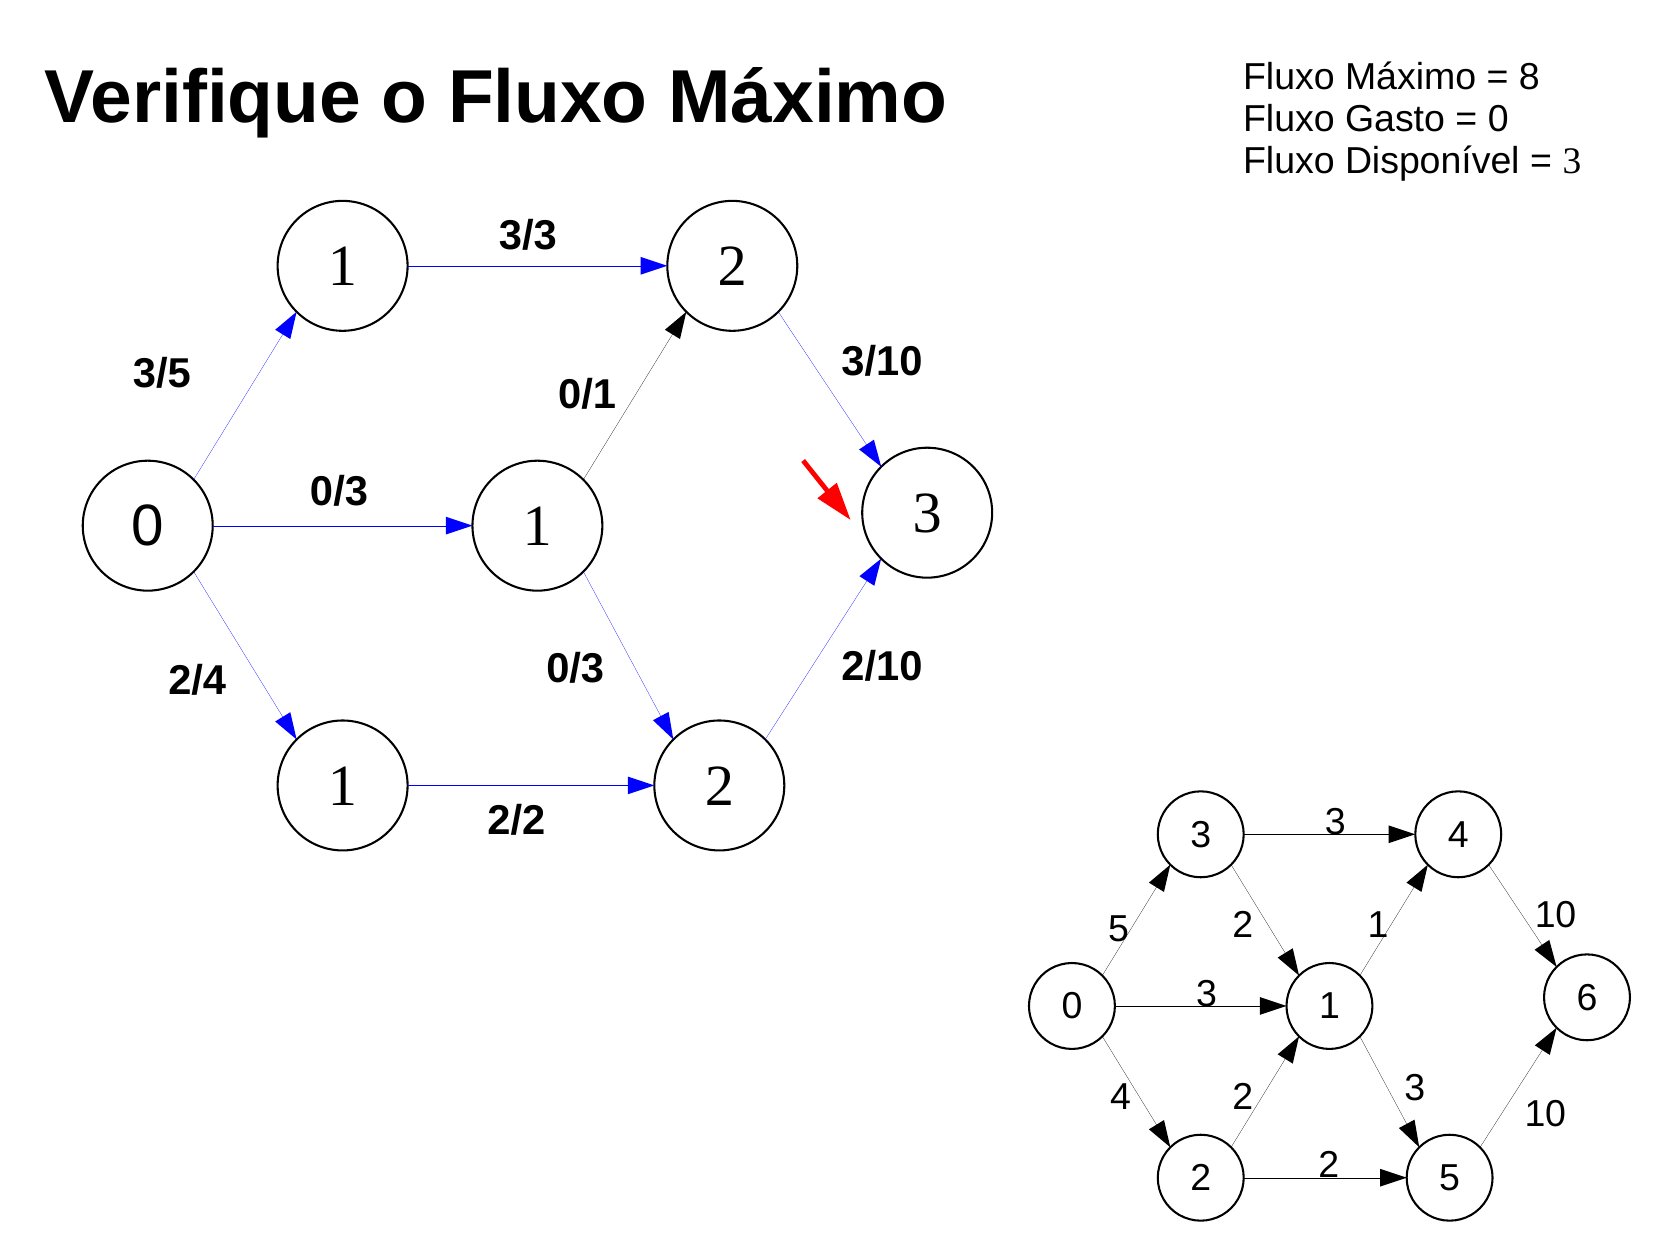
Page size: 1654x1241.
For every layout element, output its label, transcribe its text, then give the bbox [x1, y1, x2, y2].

text_box 1 [277, 720, 408, 851]
text_box 0 [82, 460, 213, 591]
text_box 6 [1582, 996, 1592, 1008]
text_box 2 [654, 720, 785, 851]
text_box 3 [1157, 791, 1244, 878]
text_box 2/4 [153, 649, 260, 711]
text_box 10 [1520, 885, 1595, 985]
text_box 2 [1303, 1136, 1341, 1194]
text_box 5 [1406, 1134, 1493, 1221]
text_box 10 [1509, 1084, 1596, 1142]
text_box 3/3 [484, 204, 591, 266]
text_box 2 [667, 200, 798, 331]
text_box 0/3 [295, 460, 402, 522]
text_box 1 [277, 200, 408, 331]
text_box 5 [1093, 900, 1131, 958]
text_box 1 [472, 460, 603, 591]
text_box 3 [1310, 792, 1347, 850]
text_box 3/5 [118, 342, 225, 404]
text_box 6 [1544, 955, 1630, 1041]
text_box 2/10 [826, 635, 957, 697]
text_box 2/2 [472, 789, 579, 851]
text_box 2 [1157, 1134, 1244, 1221]
text_box 0 [1028, 963, 1115, 1049]
text_box 3 [1389, 1059, 1427, 1116]
text_box 3 [1181, 964, 1218, 1022]
text_box 4 [1415, 791, 1502, 878]
text_box 0/1 [543, 363, 650, 426]
text_box 1 [1286, 963, 1373, 1049]
text_box 3 [862, 447, 993, 578]
text_box 3/10 [826, 330, 957, 393]
text_box Verifique o Fluxo Máximo [29, 47, 963, 147]
text_box 2 [1217, 1067, 1255, 1125]
text_box Fluxo Máximo = 8 Fluxo Gasto = 0 Fluxo Disponível = 3 [1228, 48, 1597, 189]
text_box 0/3 [531, 637, 638, 700]
text_box 1 [1352, 895, 1390, 953]
text_box 2 [1217, 895, 1255, 953]
text_box 4 [1095, 1067, 1132, 1125]
